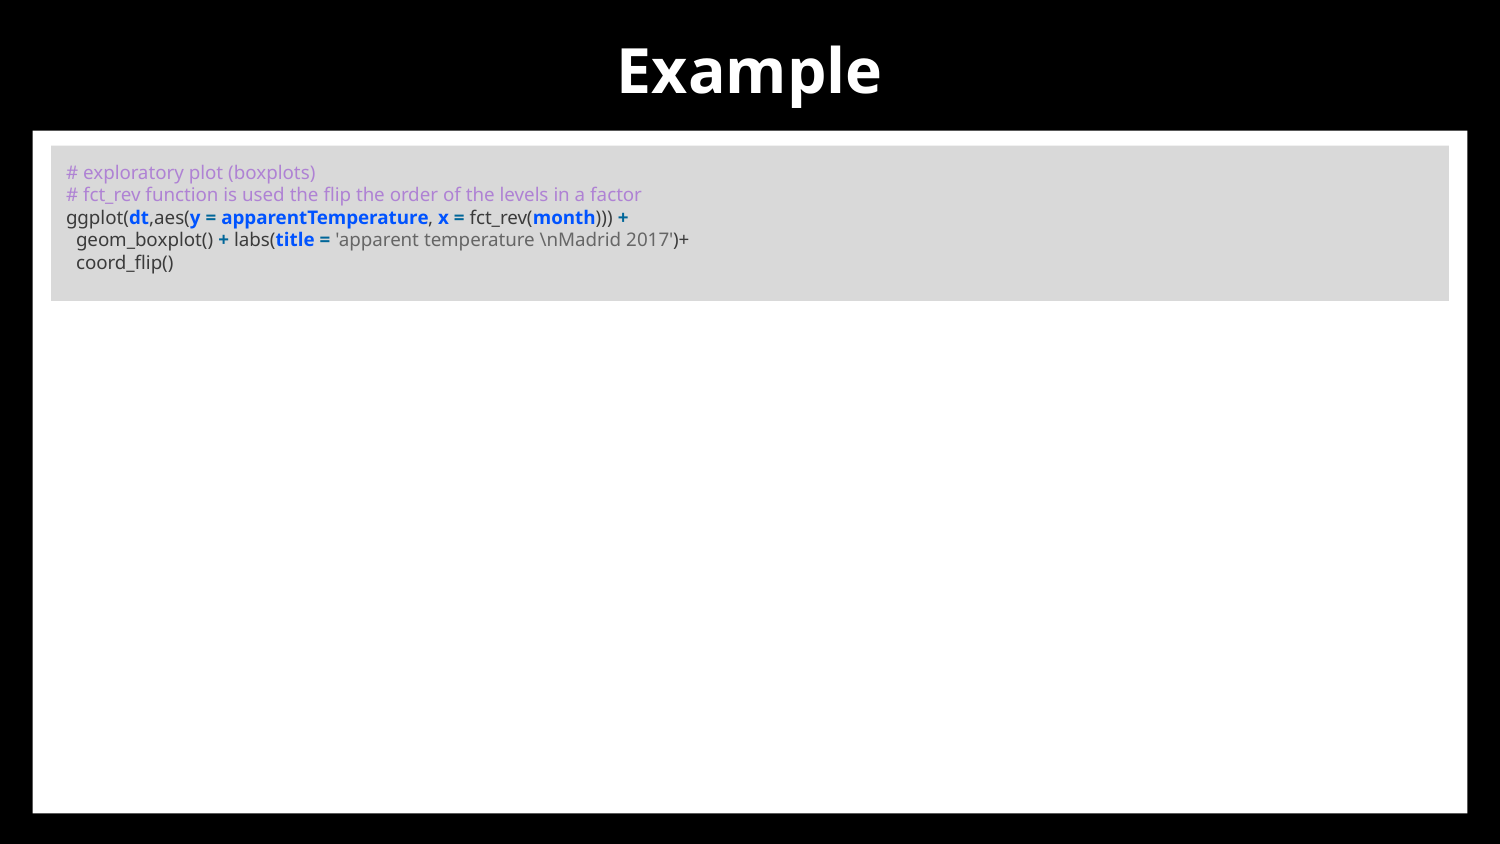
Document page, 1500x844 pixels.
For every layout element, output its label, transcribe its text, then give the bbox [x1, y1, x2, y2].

text_box # exploratory plot (boxplots) # fct_rev function is used the flip the order of the levels in a factor ggplot(dt,aes(y = apparentTemperature, x = fct_rev(month))) + geom_boxplot() + labs(title = 'apparent temperature \nMadrid 2017')+ coord_flip() [51, 145, 1449, 301]
text_box Example [32, 21, 1468, 116]
